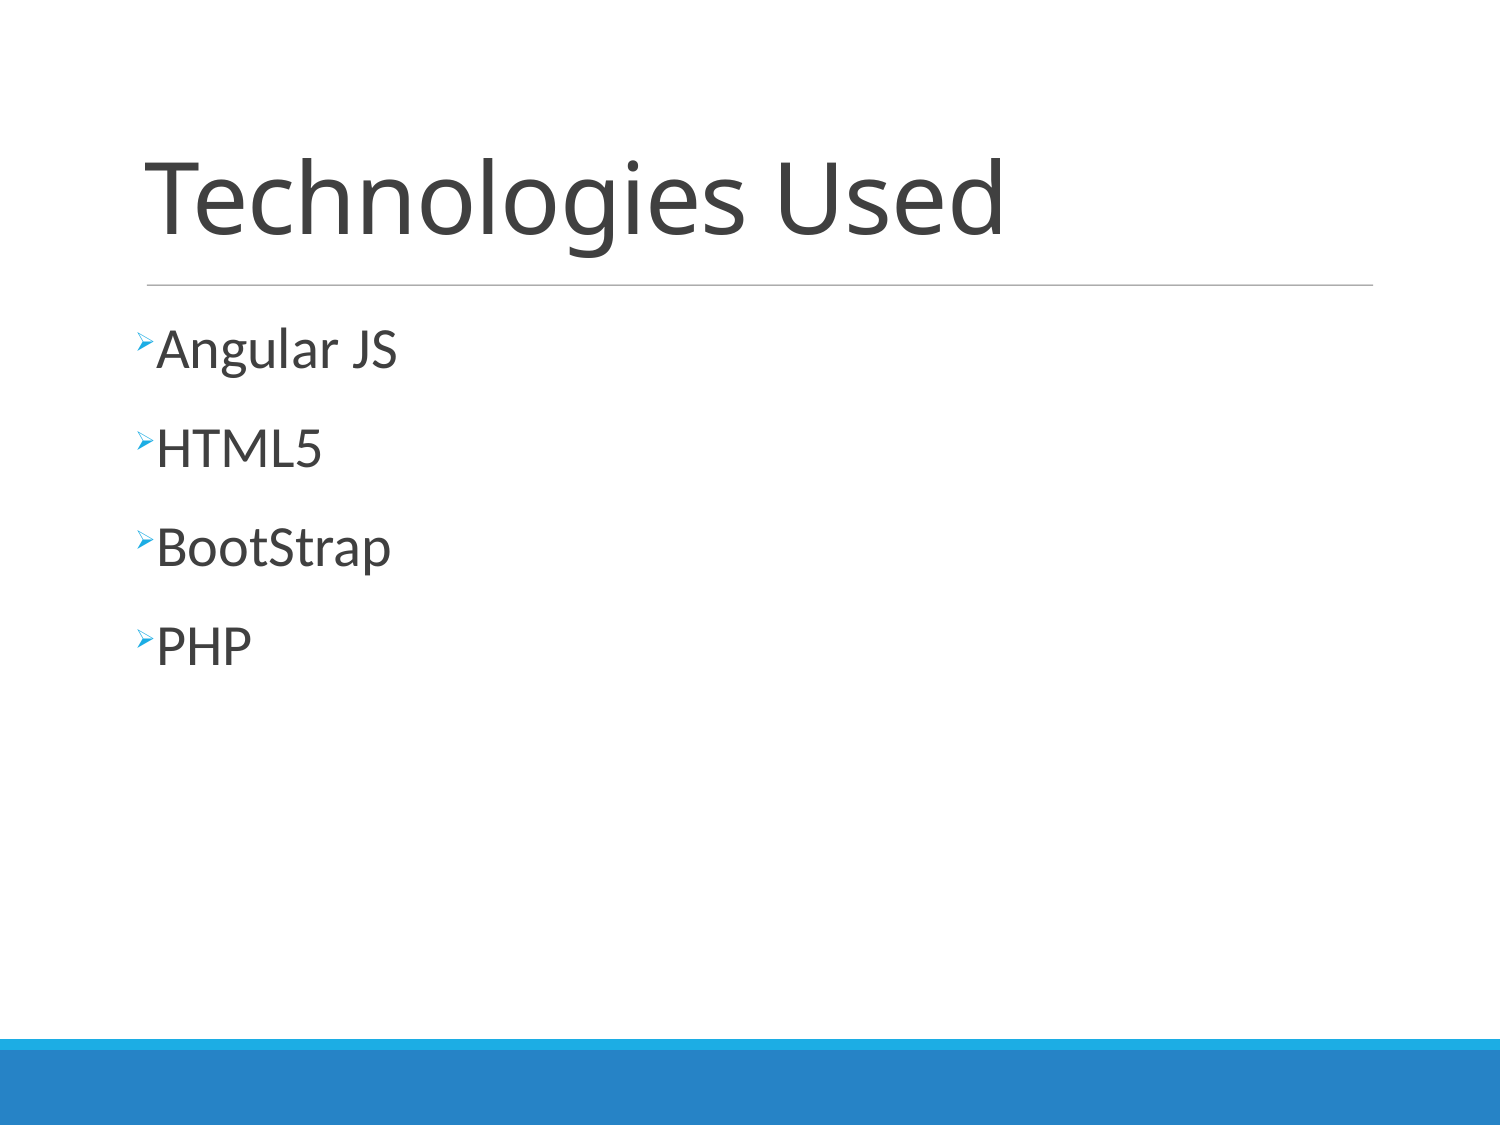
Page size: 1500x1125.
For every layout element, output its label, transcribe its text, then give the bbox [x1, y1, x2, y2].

title Technologies Used [129, 23, 1368, 262]
list Angular JS HTML5 BootStrap PHP [135, 302, 1373, 963]
